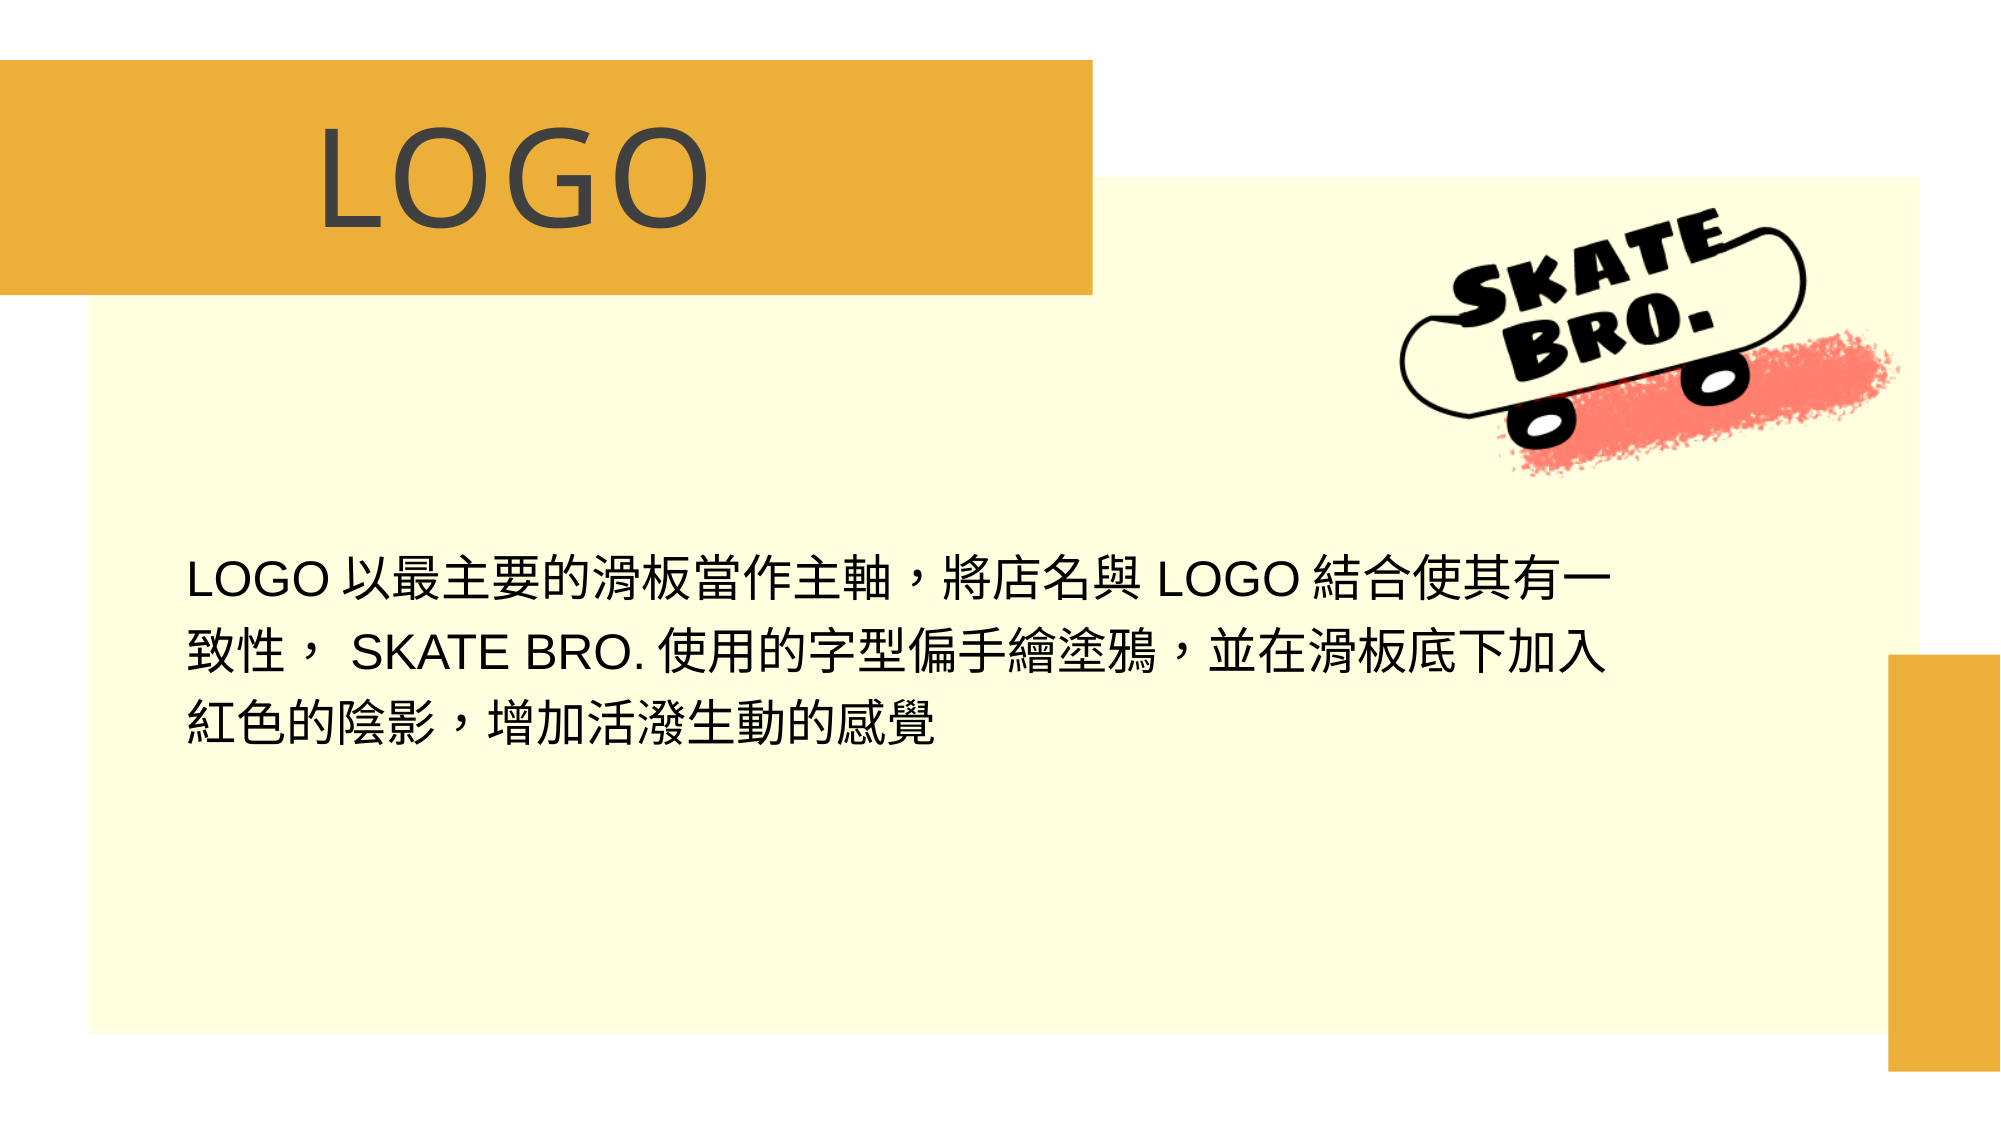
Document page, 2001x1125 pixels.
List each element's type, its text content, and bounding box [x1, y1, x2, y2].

text_box LOGO以最主要的滑板當作主軸，將店名與LOGO結合使其有一致性，SKATE BRO.使用的字型偏手繪塗鴉，並在滑板底下加入紅色的陰影，增加活潑生動的感覺 [171, 531, 1648, 916]
text_box LOGO [71, 82, 957, 263]
picture [1399, 207, 1900, 479]
text_box [0, 60, 2000, 1072]
